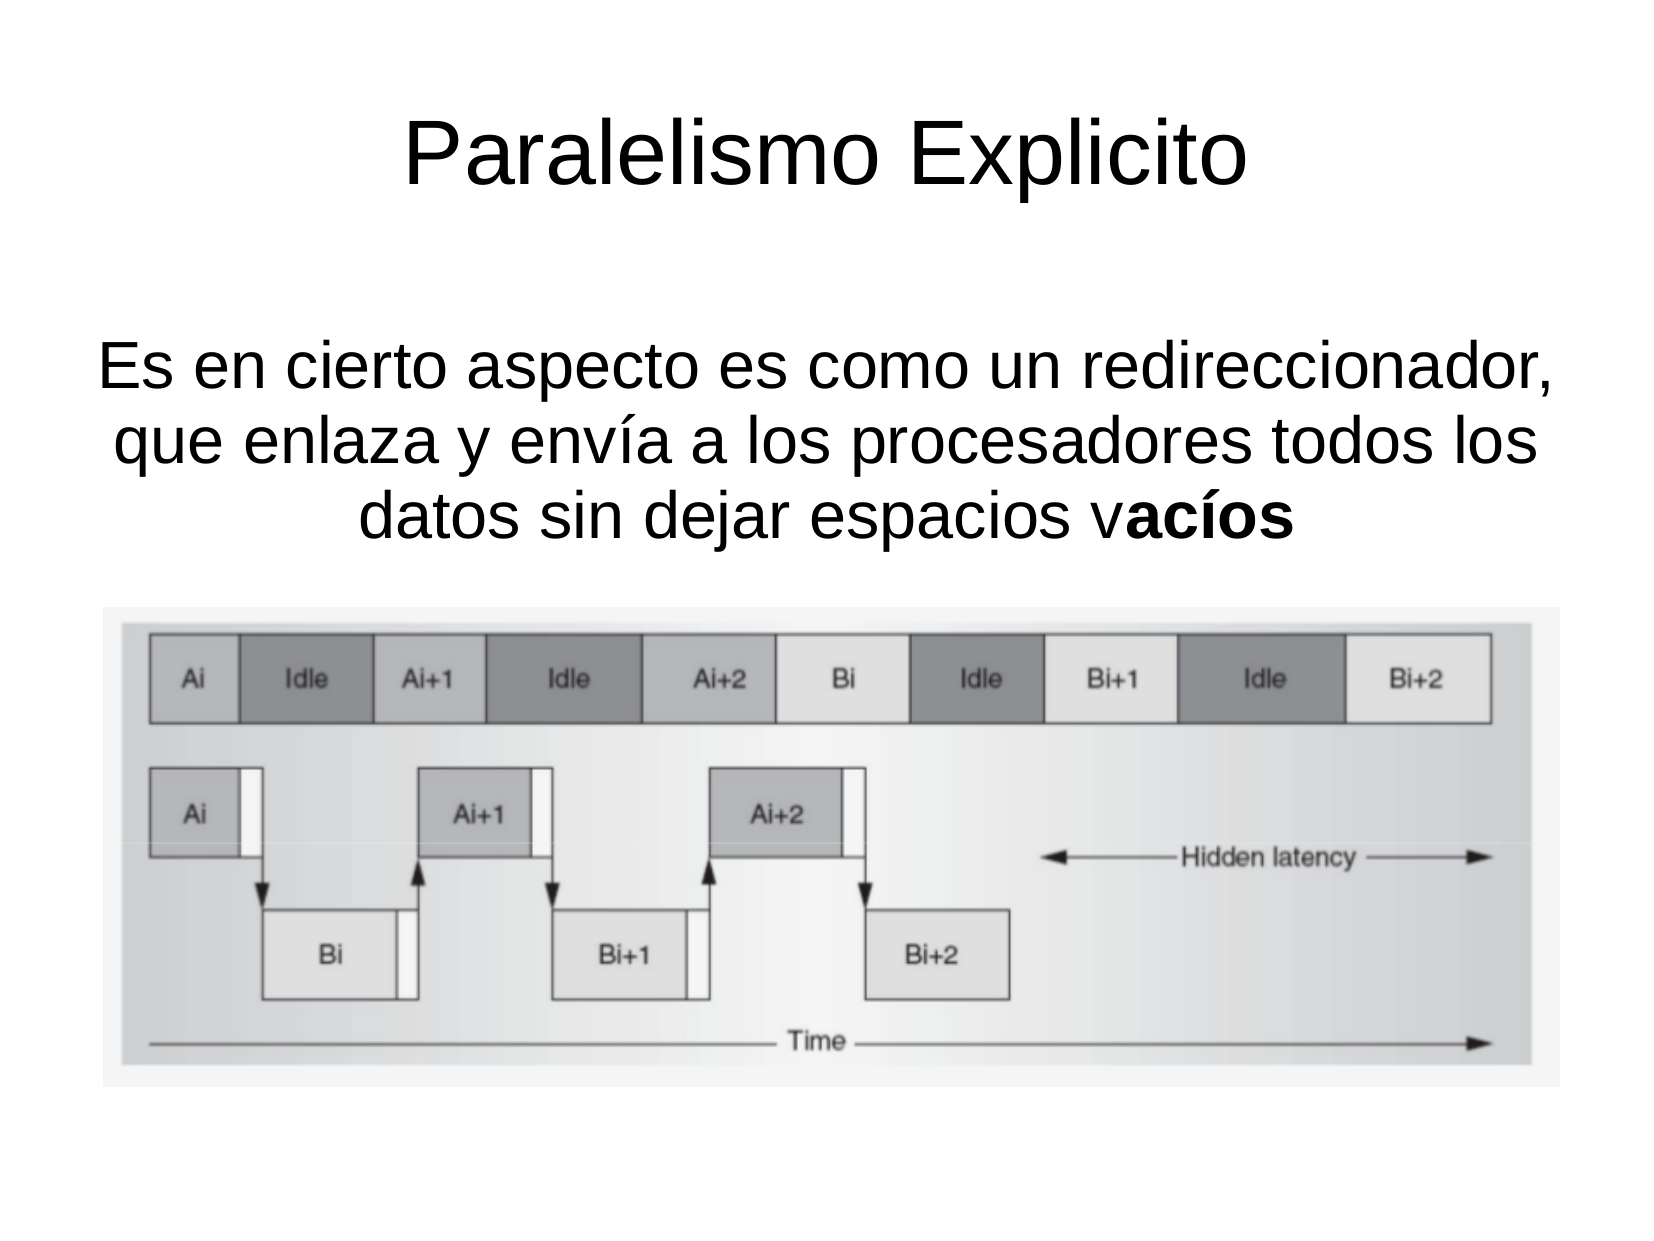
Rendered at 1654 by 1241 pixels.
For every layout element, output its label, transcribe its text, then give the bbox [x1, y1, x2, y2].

subtitle Es en cierto aspecto es como un redireccionador, que enlaza y envía a los procesadores todos los datos sin dejar espacios vacíos [82, 230, 1571, 650]
title Paralelismo Explicito [82, 49, 1571, 230]
picture [103, 607, 1560, 1087]
